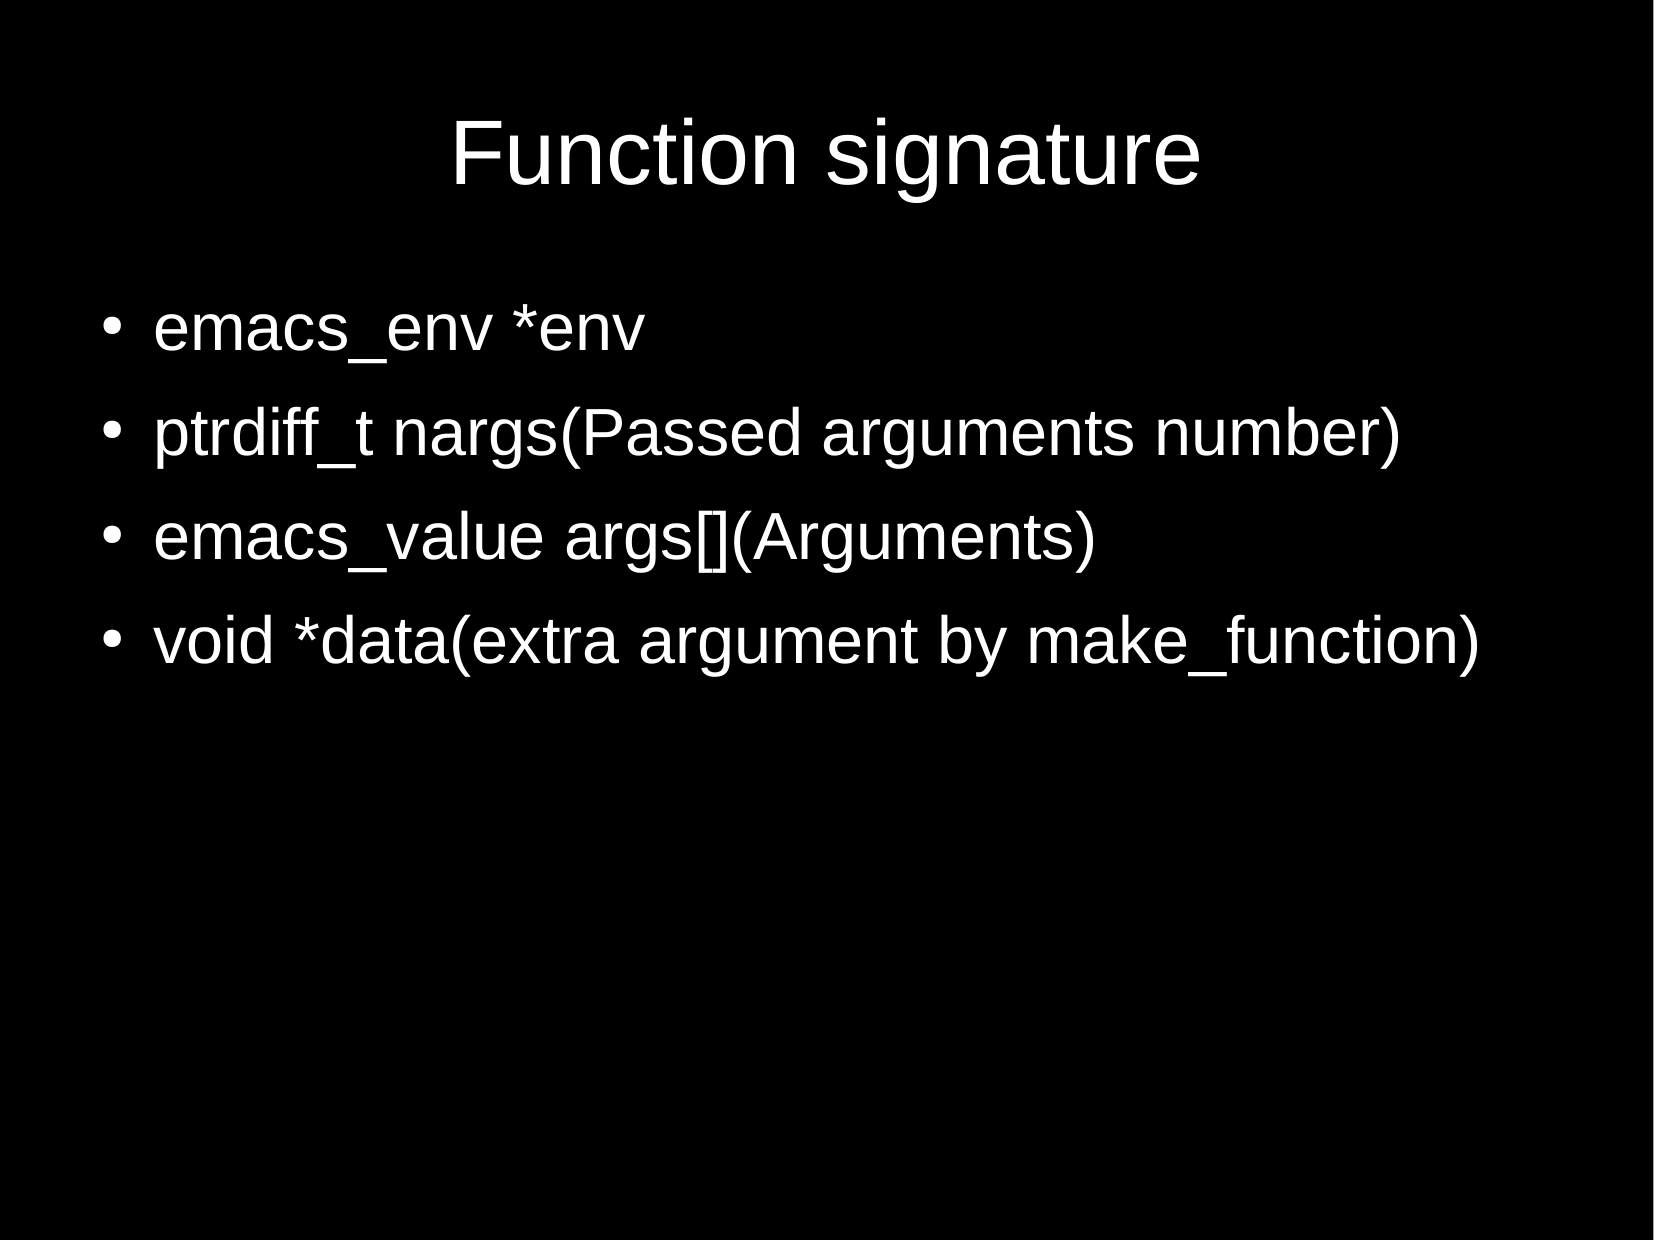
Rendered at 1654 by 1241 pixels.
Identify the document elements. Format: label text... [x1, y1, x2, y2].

list emacs_env *env ptrdiff_t nargs(Passed arguments number) emacs_value args[](Arguments) void *data(extra argument by make_function) [82, 290, 1571, 1010]
title Function signature [82, 49, 1571, 257]
